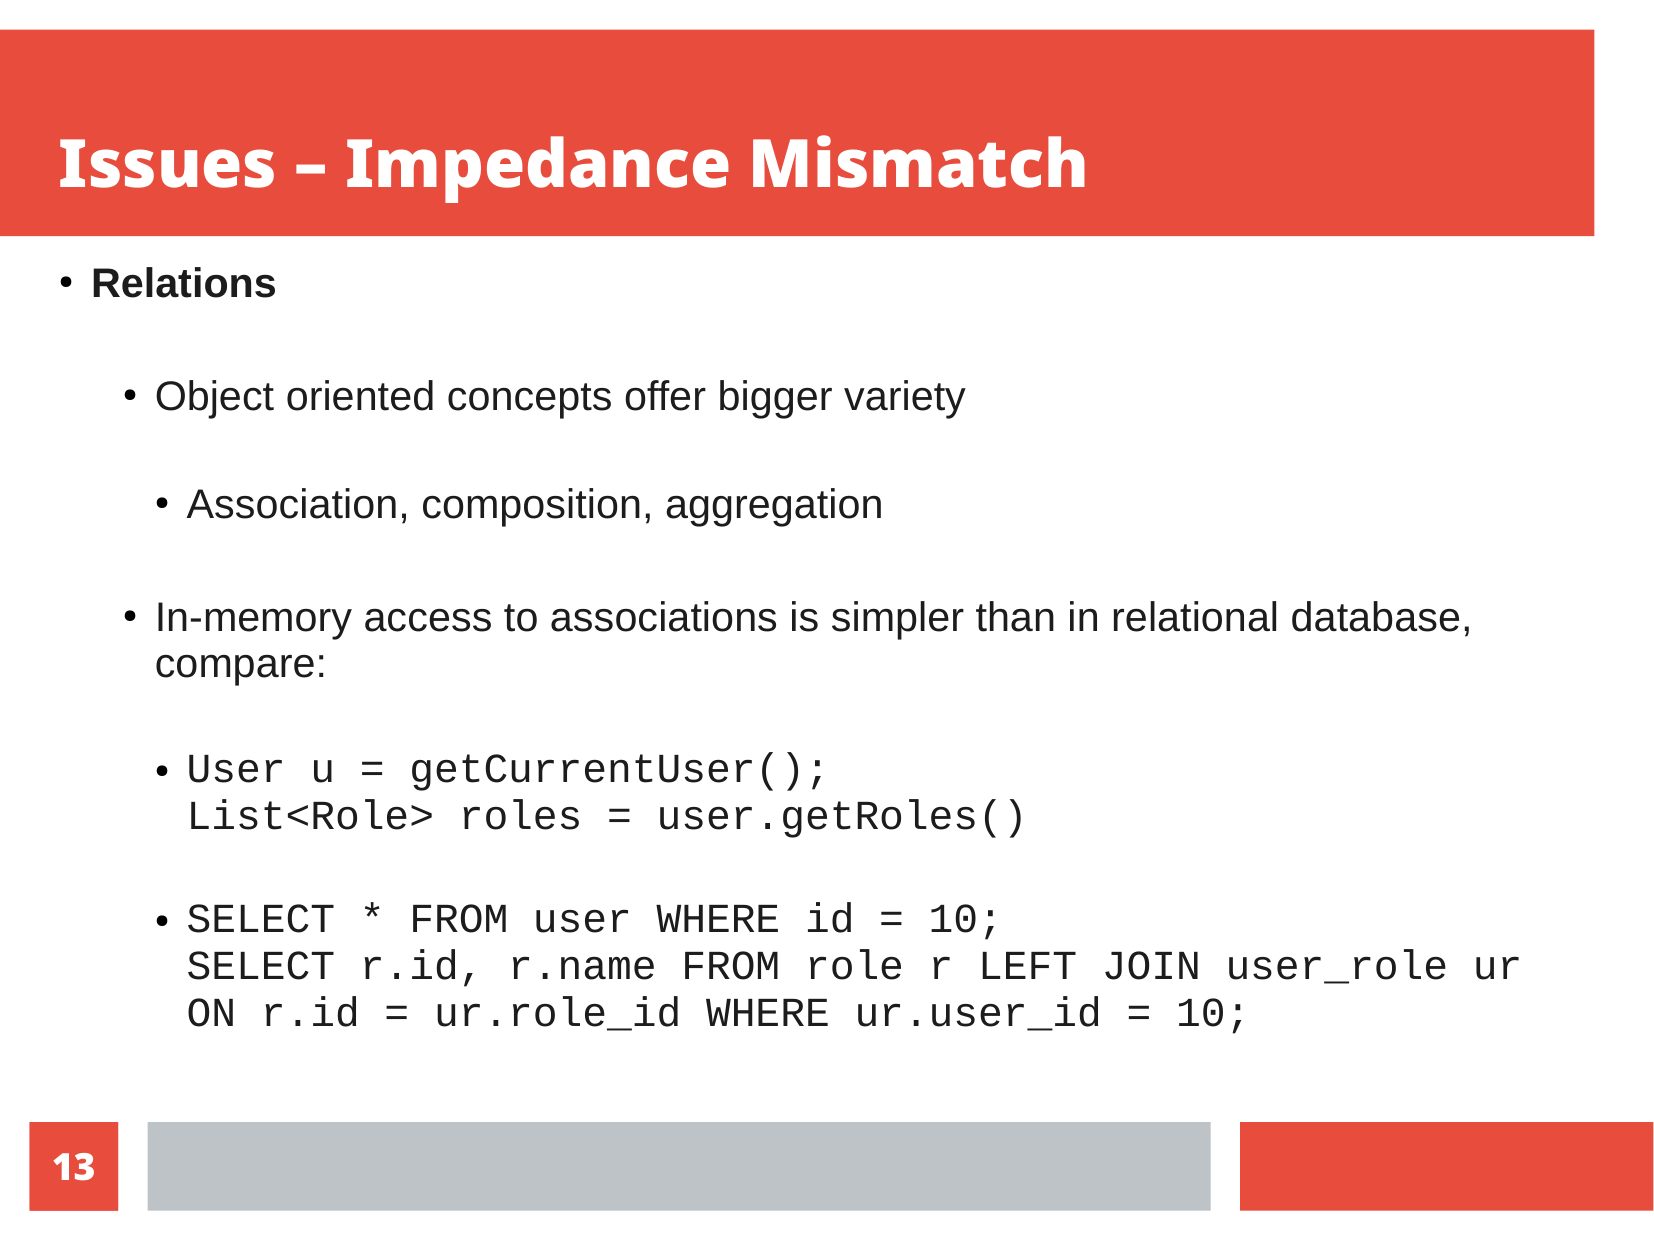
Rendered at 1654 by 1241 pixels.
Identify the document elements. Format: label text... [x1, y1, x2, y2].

list Relations Object oriented concepts offer bigger variety Association, composition, aggregation In-memory access to associations is simpler than in relational database, compare: User u = getCurrentUser(); List<Role> roles = user.getRoles() SELECT * FROM user WHERE id = 10; SELECT r.id, r.name FROM role r LEFT JOIN user_role ur ON r.id = ur.role_id WHERE ur.user_id = 10; [59, 259, 1565, 1092]
title Issues – Impedance Mismatch [59, 59, 1595, 207]
